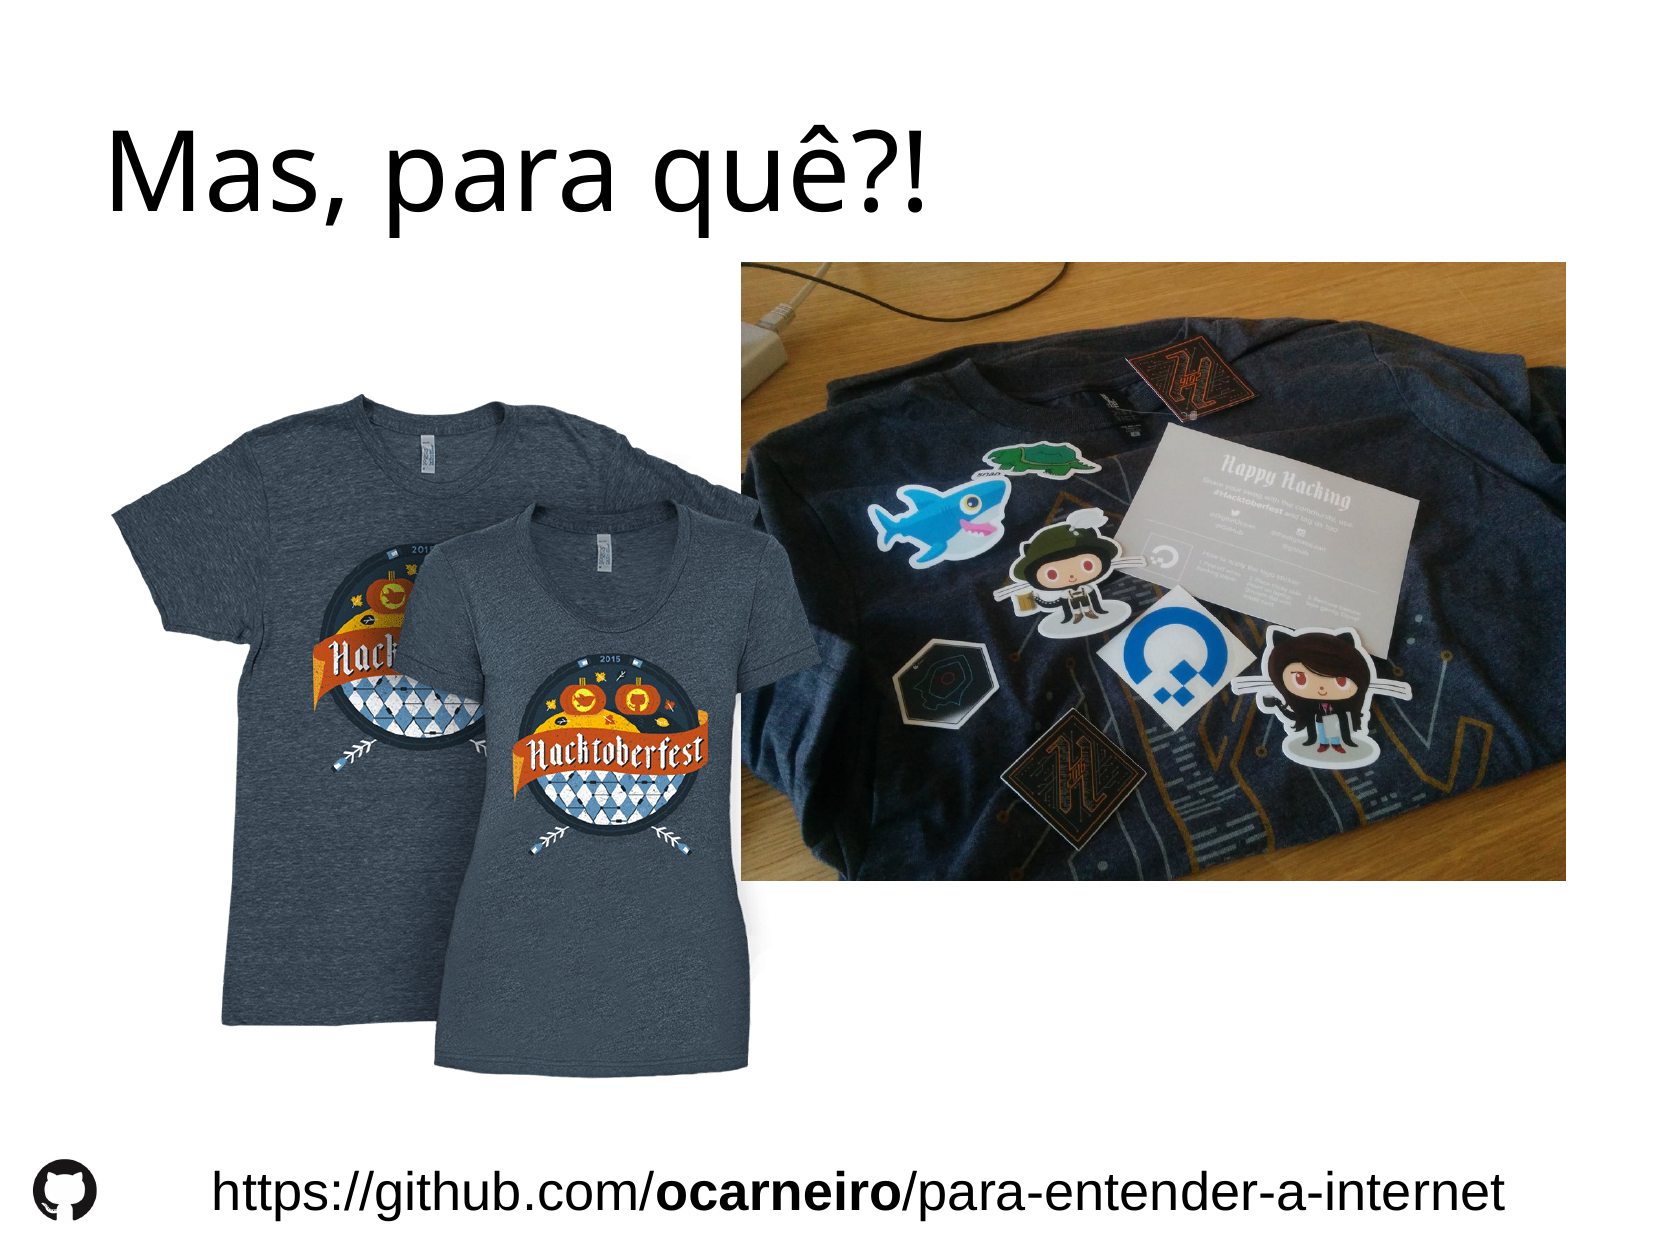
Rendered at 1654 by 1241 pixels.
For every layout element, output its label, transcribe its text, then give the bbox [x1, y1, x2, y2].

text_box Mas, para quê?! [87, 83, 901, 234]
picture [111, 262, 1566, 1085]
text_box https://github.com/ocarneiro/para-entender-a-internet [106, 1153, 1612, 1241]
picture [29, 1157, 99, 1223]
